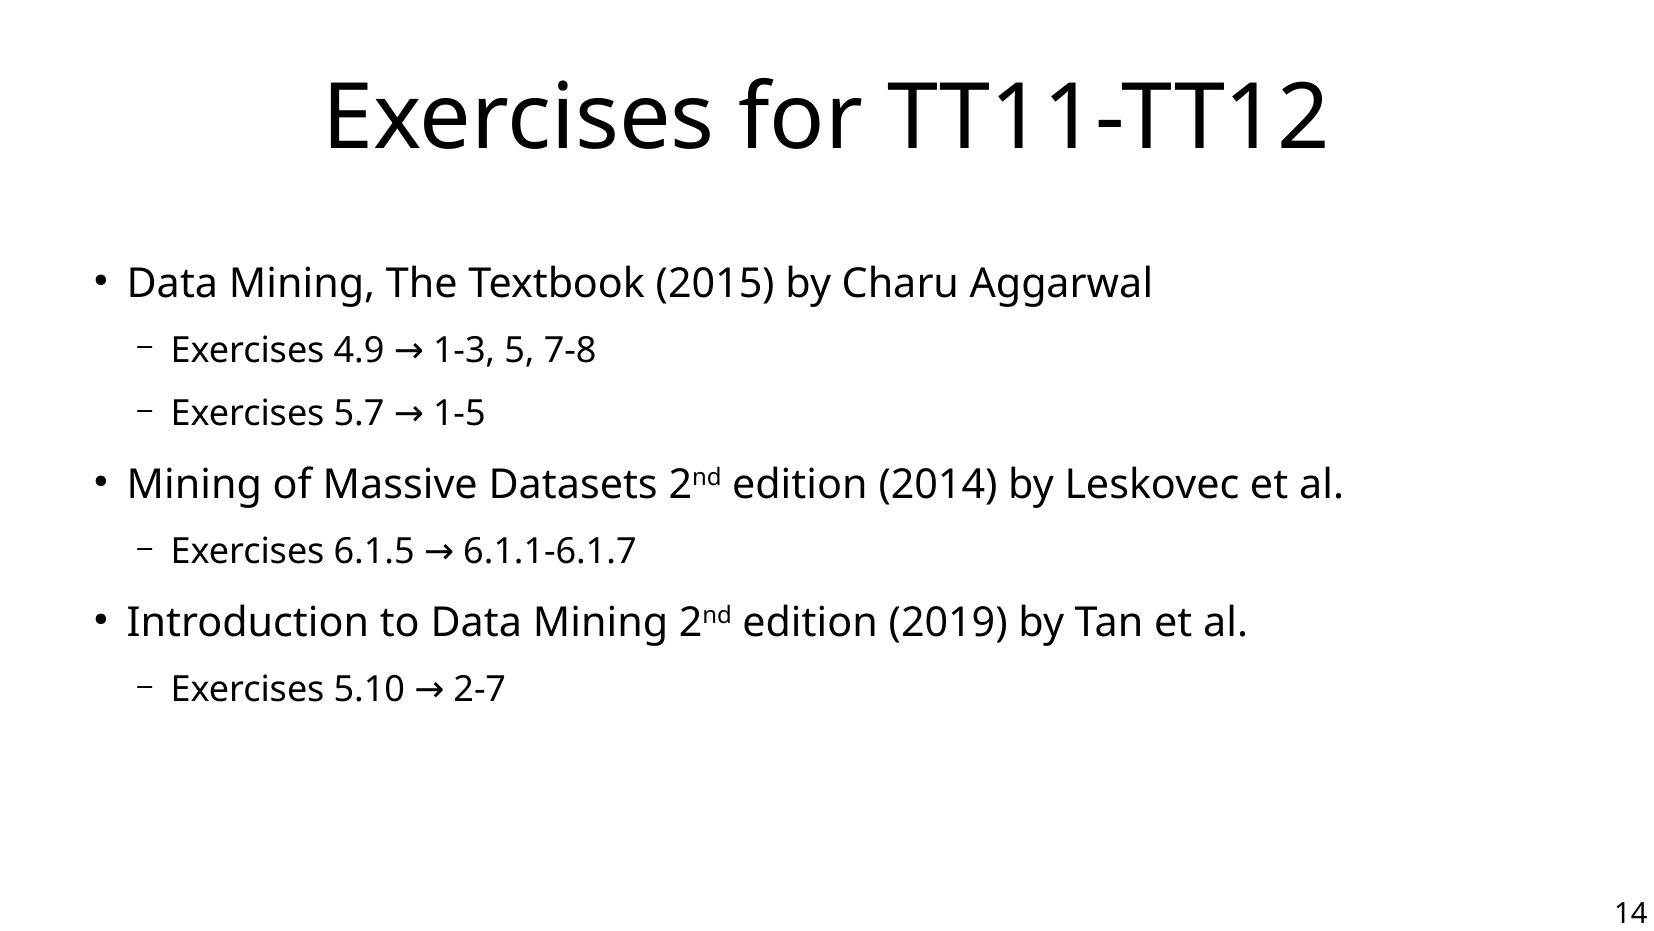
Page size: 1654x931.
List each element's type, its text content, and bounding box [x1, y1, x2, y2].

list Data Mining, The Textbook (2015) by Charu Aggarwal Exercises 4.9 → 1-3, 5, 7-8 Exercises 5.7 → 1-5 Mining of Massive Datasets 2nd edition (2014) by Leskovec et al. Exercises 6.1.5 → 6.1.1-6.1.7 Introduction to Data Mining 2nd edition (2019) by Tan et al. Exercises 5.10 → 2-7 [82, 253, 1571, 719]
title Exercises for TT11-TT12 [82, 1, 1571, 226]
